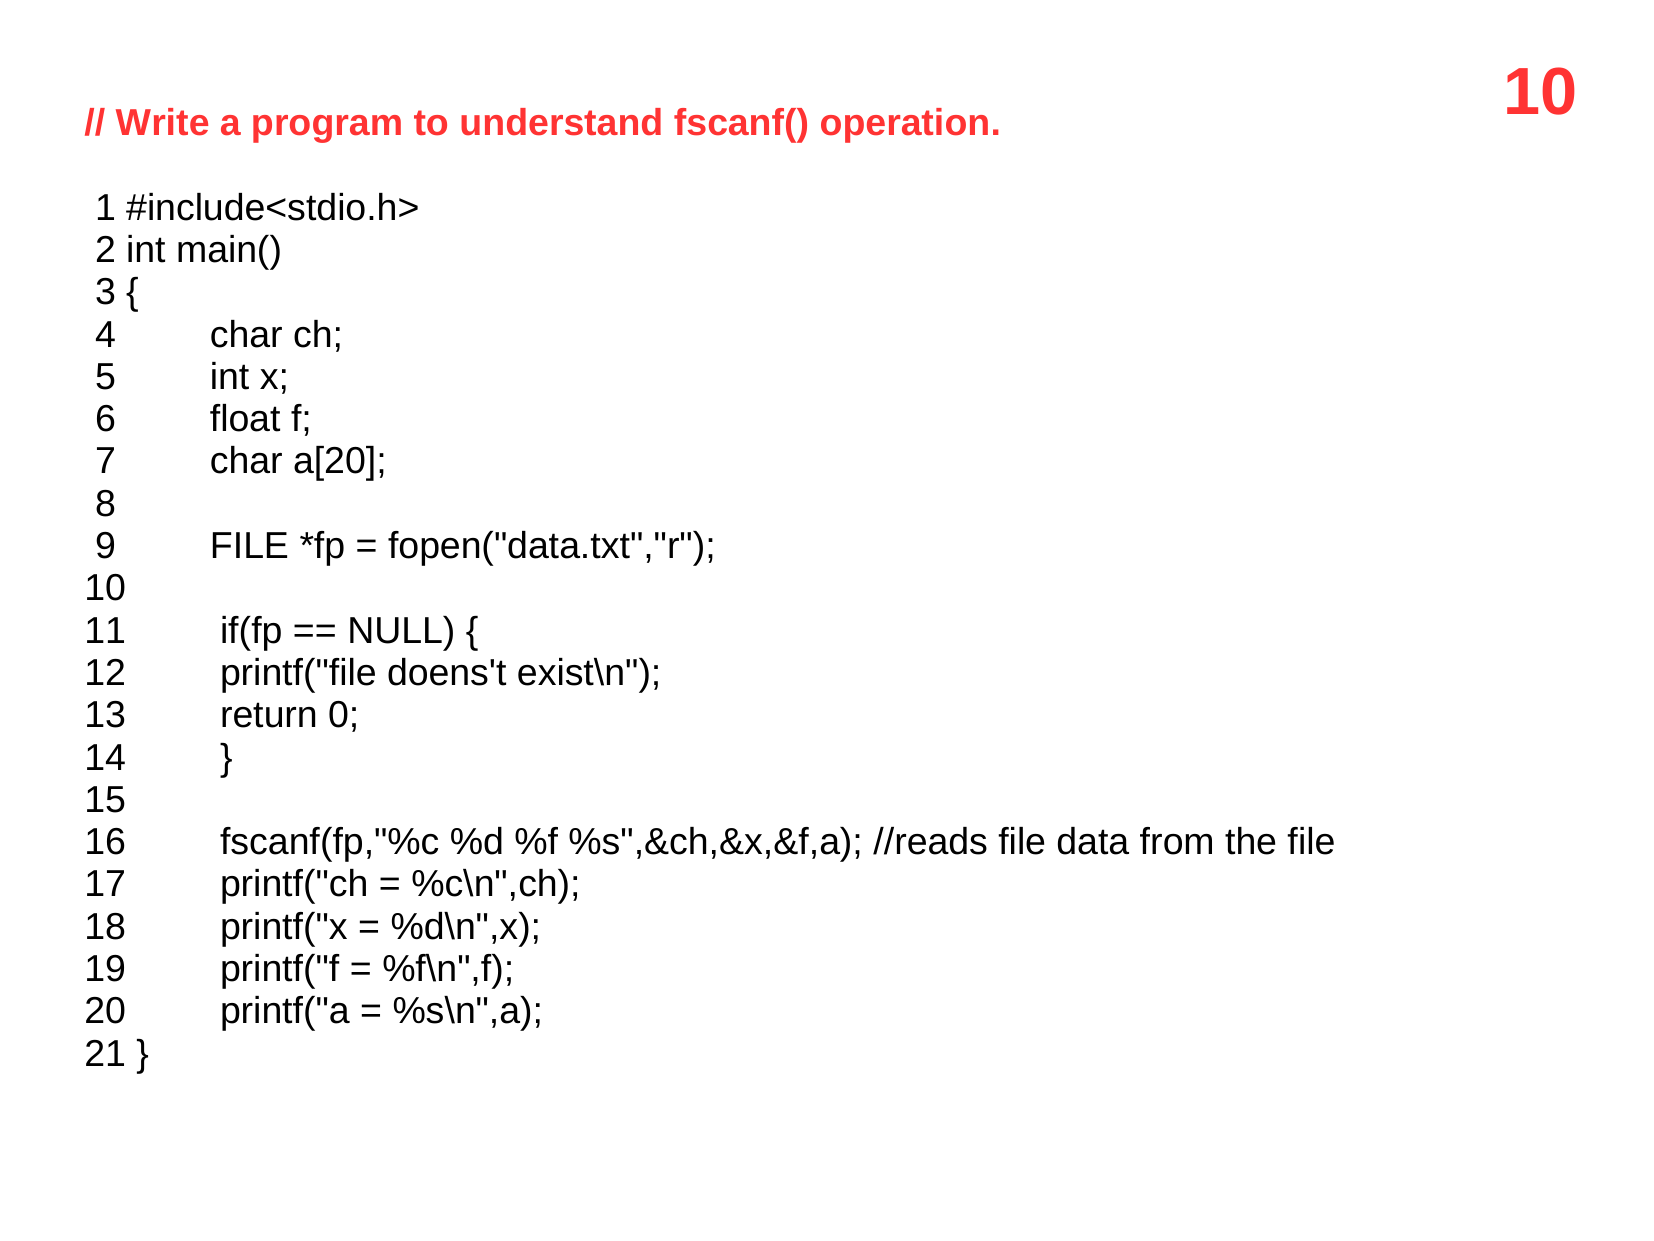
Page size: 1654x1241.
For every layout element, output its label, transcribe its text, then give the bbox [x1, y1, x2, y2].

text_box 10 [1488, 47, 1630, 142]
text_box // Write a program to understand fscanf() operation. 1 #include<stdio.h> 2 int main() 3 { 4 char ch; 5 int x; 6 float f; 7 char a[20]; 8 9 FILE *fp = fopen("data.txt","r"); 10 11 if(fp == NULL) { 12 printf("file doens't exist\n"); 13 return 0; 14 } 15 16 fscanf(fp,"%c %d %f %s",&ch,&x,&f,a); //reads file data from the file 17 printf("ch = %c\n",ch); 18 printf("x = %d\n",x); 19 printf("f = %f\n",f); 20 printf("a = %s\n",a); 21 } [59, 94, 1477, 1158]
